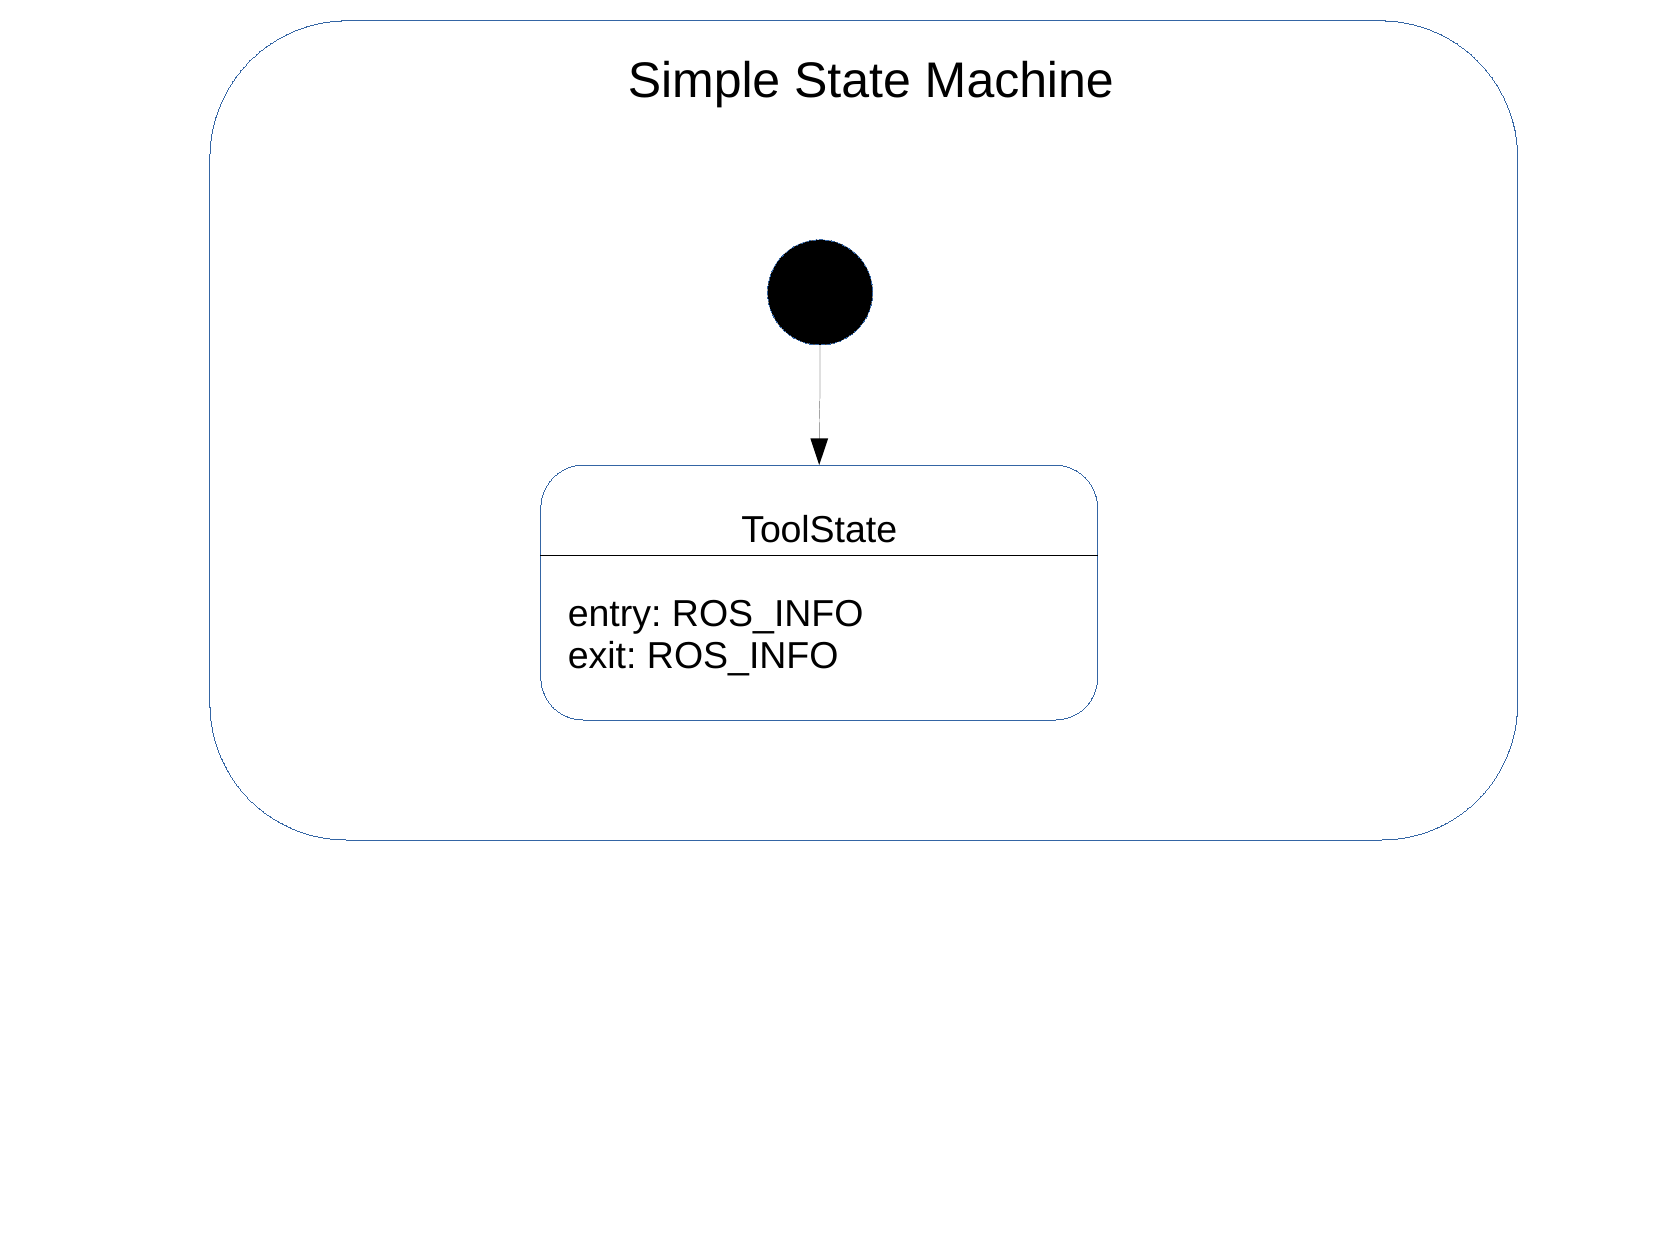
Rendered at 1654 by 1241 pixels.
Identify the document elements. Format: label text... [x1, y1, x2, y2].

text_box ToolState entry: ROS_INFO exit: ROS_INFO [540, 556, 1098, 721]
text_box Simple State Machine [586, 45, 1156, 246]
text_box [209, 20, 1518, 841]
text_box ToolState entry: ROS_INFO exit: ROS_INFO [540, 465, 1098, 555]
